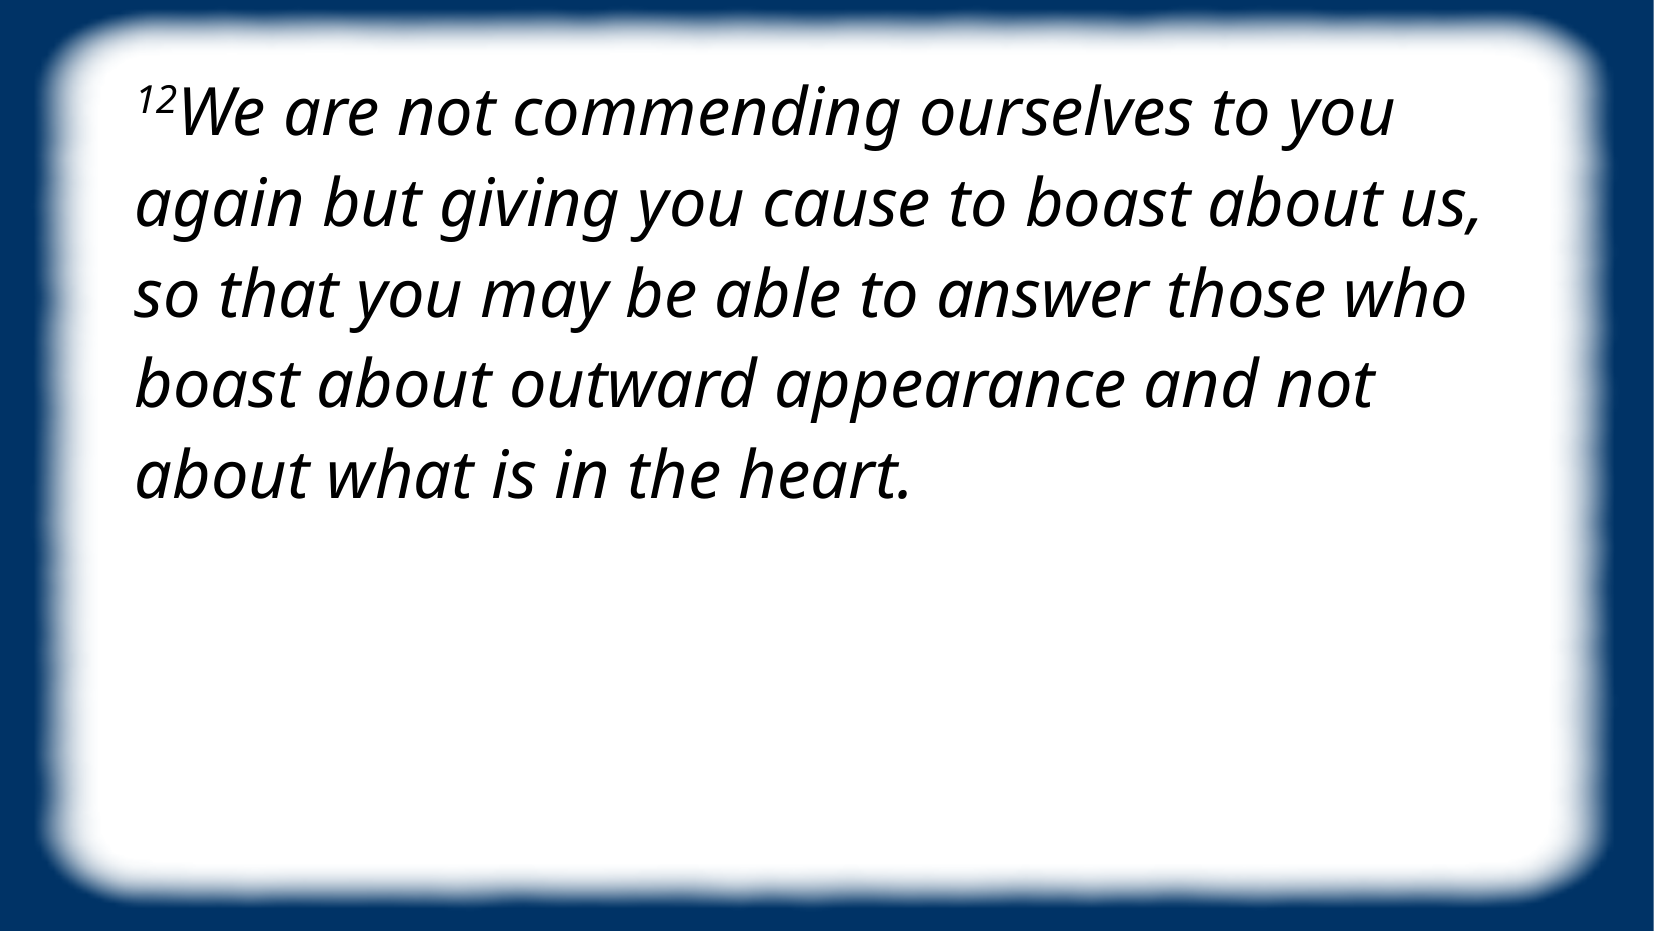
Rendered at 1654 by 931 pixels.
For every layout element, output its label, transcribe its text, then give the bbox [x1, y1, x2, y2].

text_box 12We are not commending ourselves to you again but giving you cause to boast about us, so that you may be able to answer those who boast about outward appearance and not about what is in the heart. [120, 56, 1546, 516]
picture [0, 0, 1654, 931]
